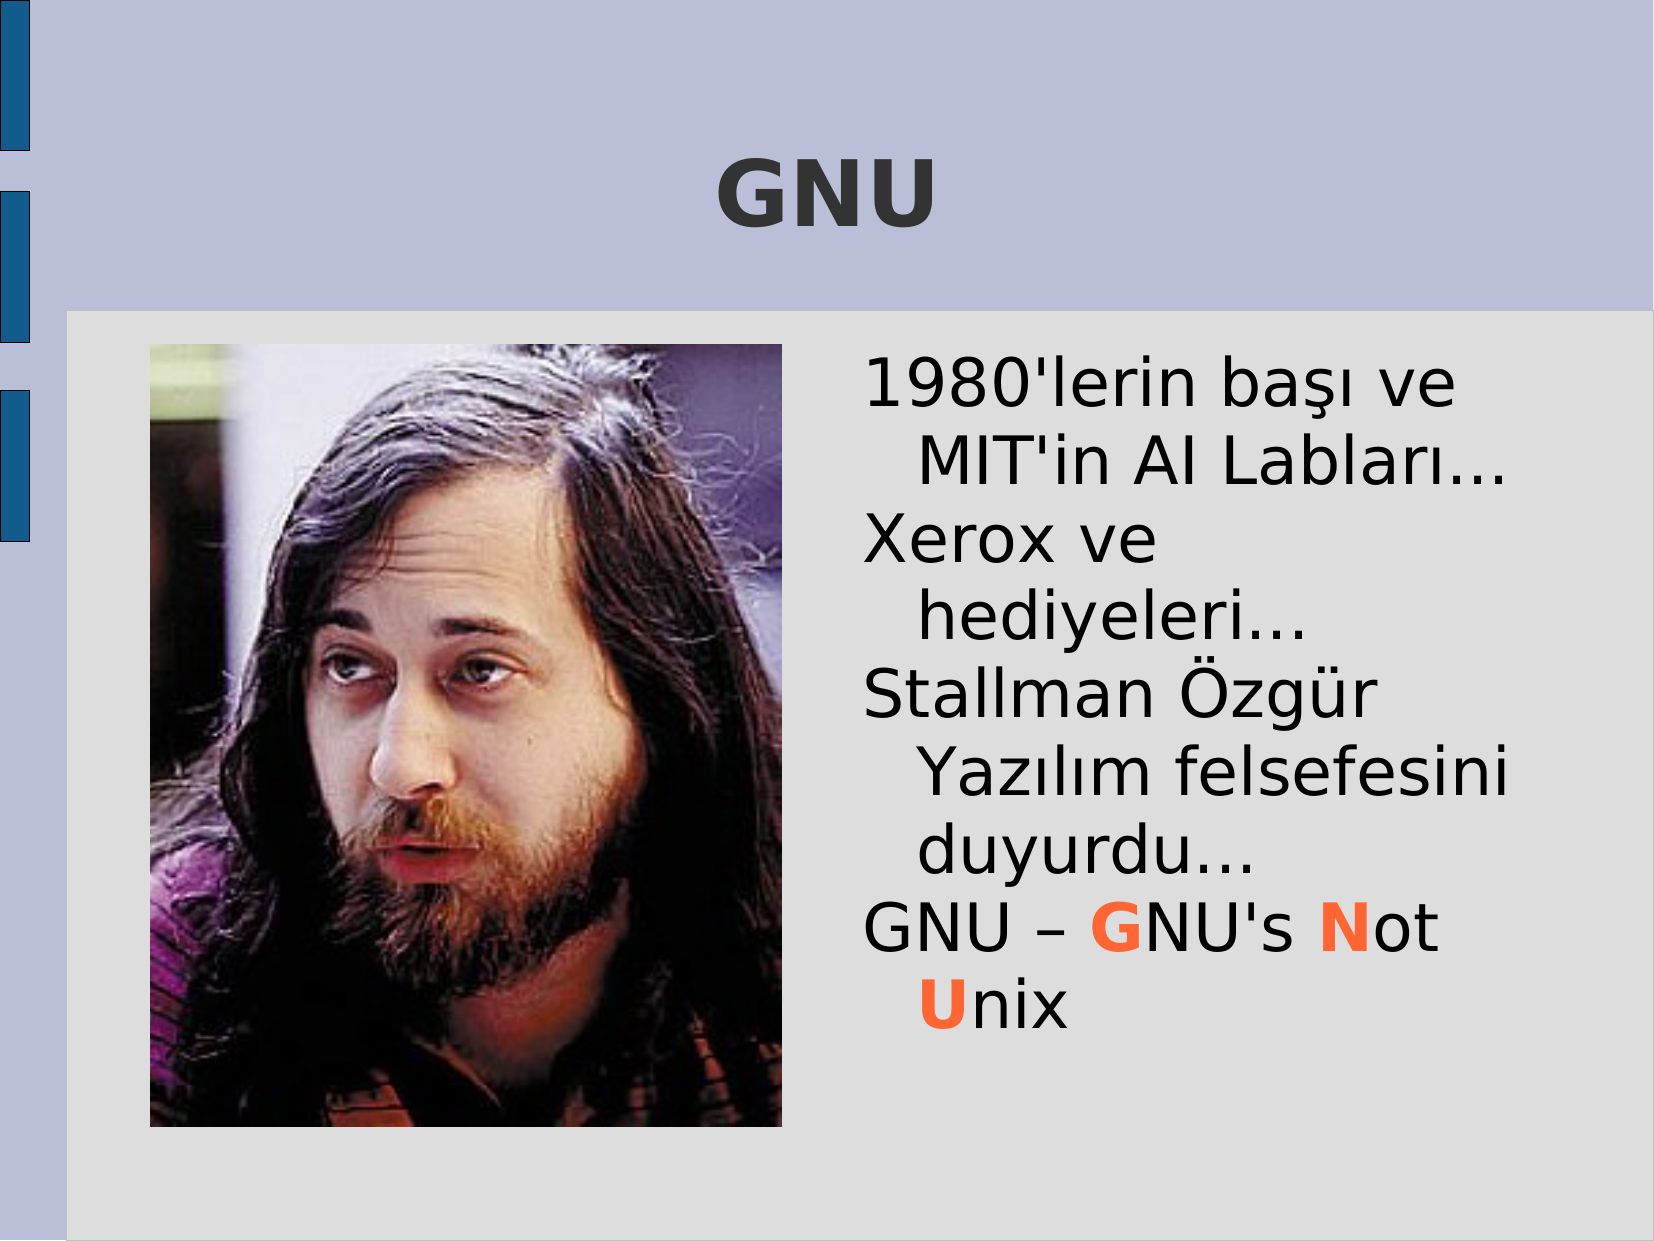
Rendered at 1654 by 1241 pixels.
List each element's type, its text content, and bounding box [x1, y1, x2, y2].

picture [150, 344, 782, 1127]
title GNU [121, 91, 1534, 299]
list 1980'lerin başı ve MIT'in AI Labları... Xerox ve hediyeleri... Stallman Özgür Yazılım felsefesini duyurdu... GNU – GNU's Not Unix [845, 344, 1535, 1127]
